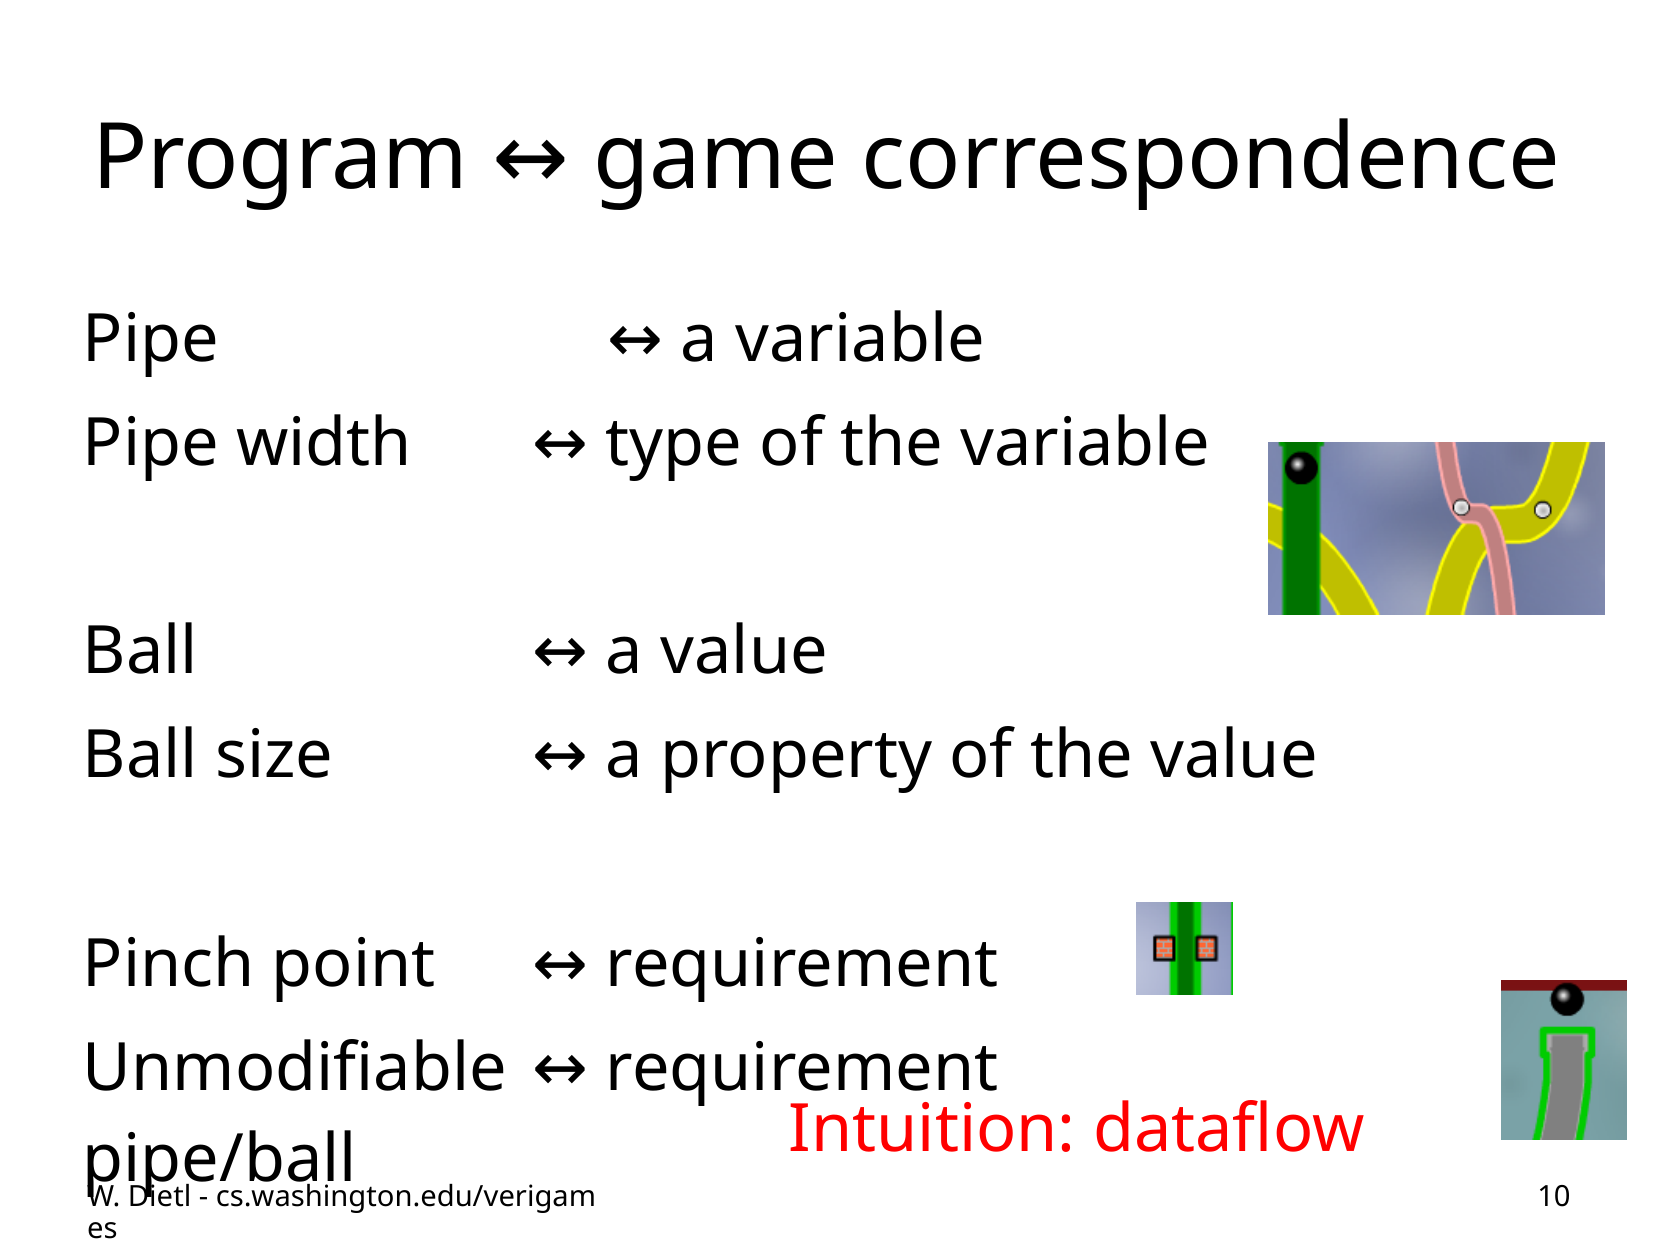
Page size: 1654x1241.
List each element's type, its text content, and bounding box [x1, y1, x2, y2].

picture [1136, 902, 1233, 995]
picture [1501, 980, 1627, 1140]
text_box Intuition: dataflow [774, 1077, 1381, 1173]
title Program ↔ game correspondence [82, 49, 1571, 257]
picture [1268, 442, 1605, 615]
list Pipe ↔ a variable Pipe width ↔ type of the variable Ball ↔ a value Ball size ↔ a property of the value Pinch point ↔ requirement Unmodifiable ↔ requirement pipe/ball [82, 290, 1571, 1175]
